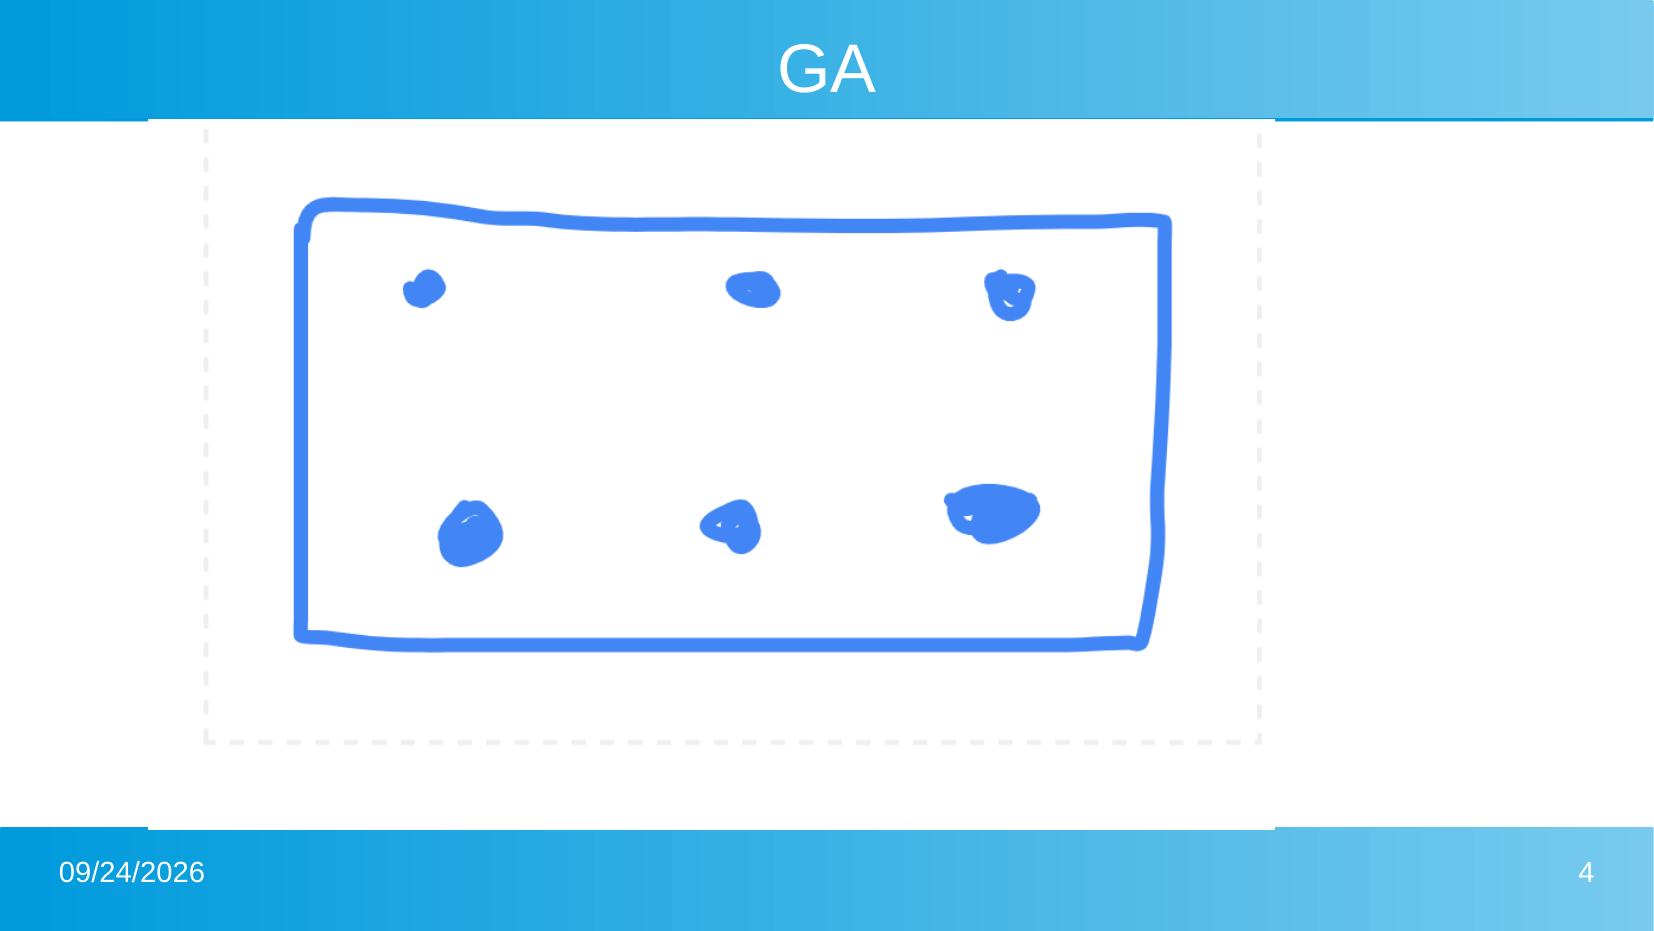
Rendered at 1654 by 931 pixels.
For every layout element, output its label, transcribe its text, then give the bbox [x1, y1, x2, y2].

picture [148, 120, 1276, 830]
title GA [59, 29, 1595, 108]
